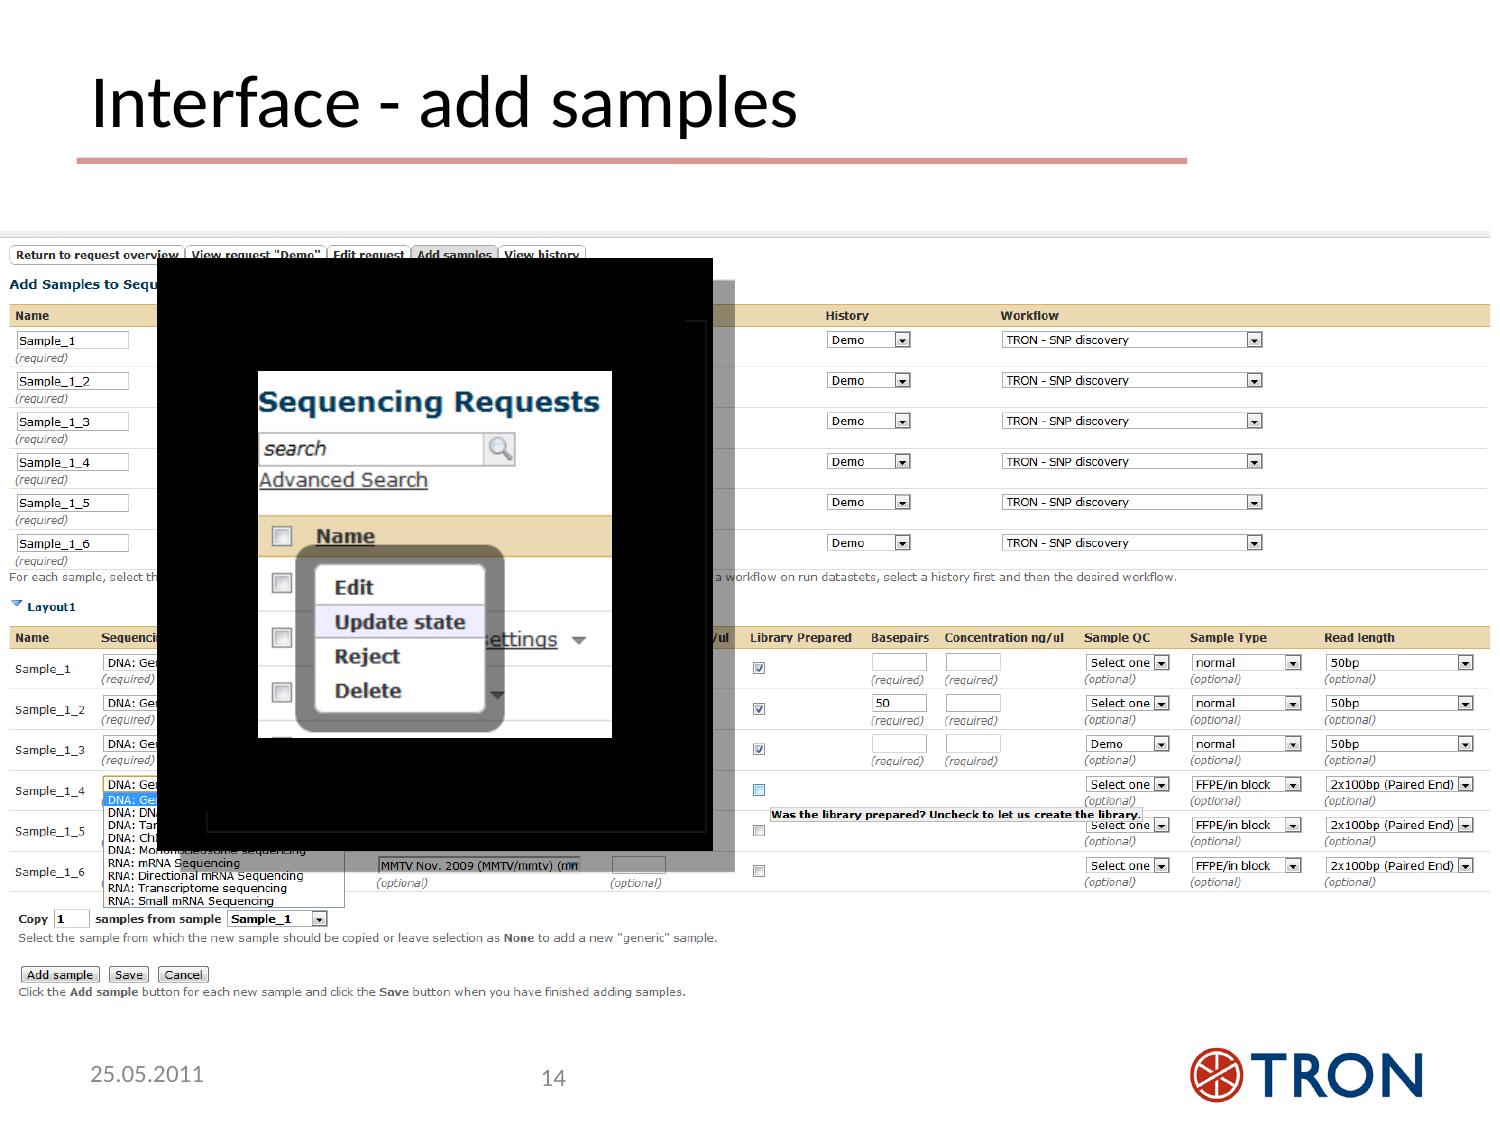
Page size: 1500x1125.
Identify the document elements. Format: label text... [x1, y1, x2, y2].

text_box 25.05.2011 [75, 1042, 426, 1103]
title Interface - add samples [75, 45, 1426, 150]
text_box [525, 1046, 876, 1107]
picture [0, 231, 1491, 1007]
